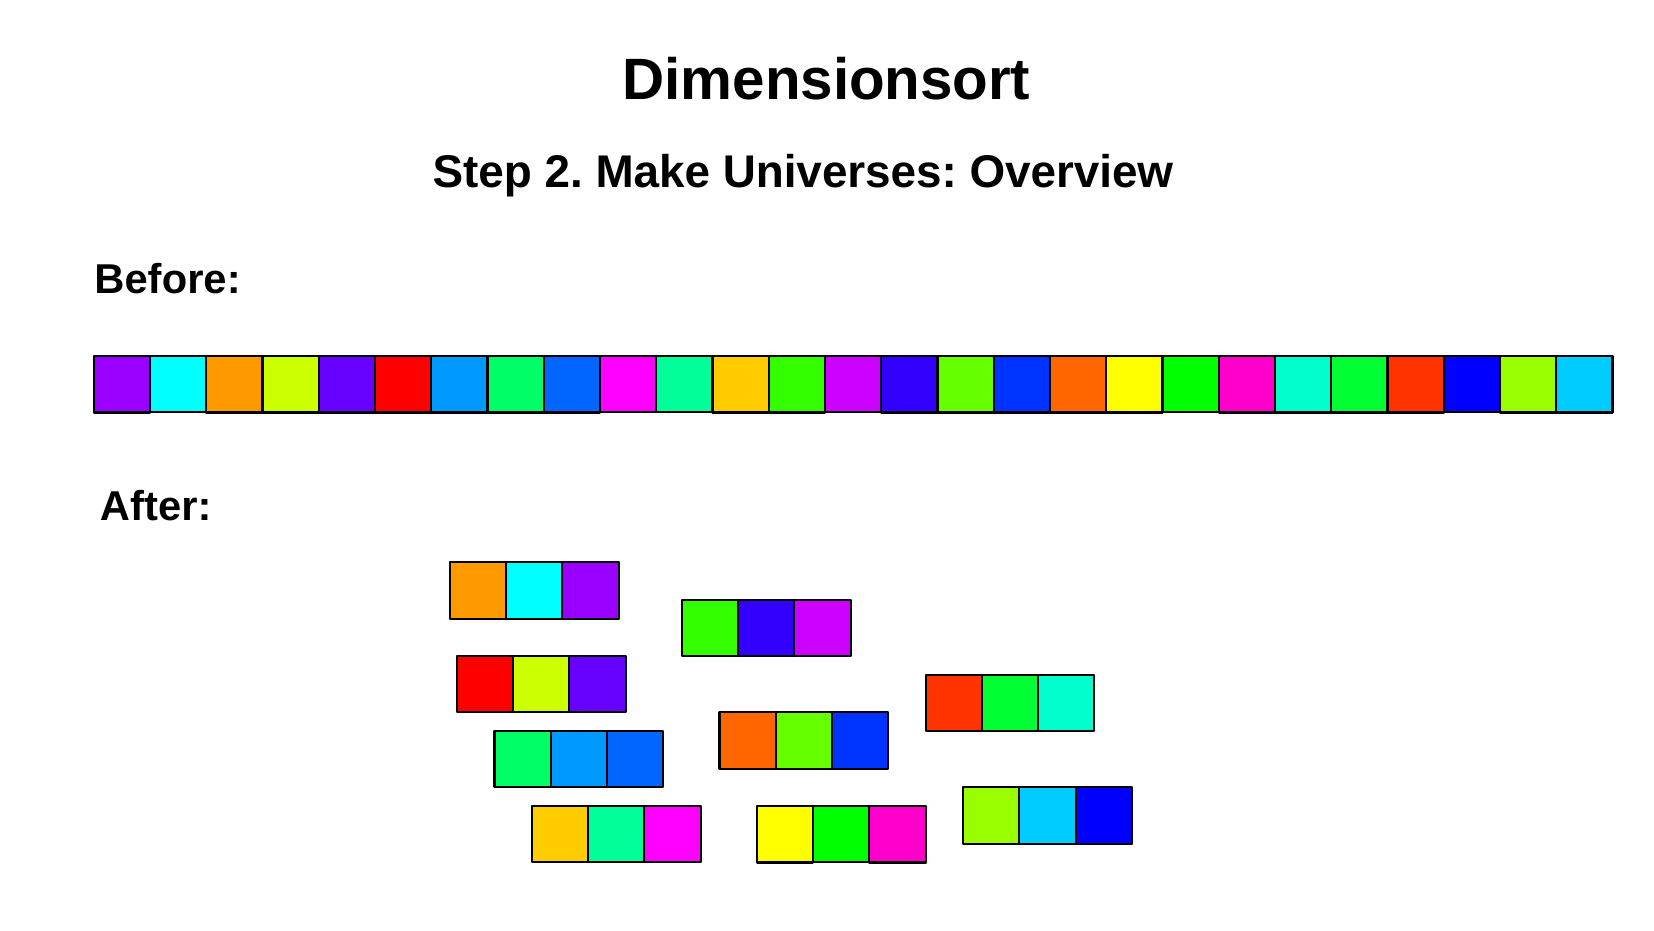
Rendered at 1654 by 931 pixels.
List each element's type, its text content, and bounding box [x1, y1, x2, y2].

text_box [450, 562, 619, 619]
text_box [681, 599, 851, 657]
text_box [93, 356, 1613, 413]
text_box Step 2. Make Universes: Overview [417, 138, 1313, 257]
text_box [925, 674, 1095, 732]
text_box After: [11, 450, 301, 563]
text_box [756, 806, 926, 863]
text_box [494, 731, 664, 788]
title Dimensionsort [82, 2, 1571, 158]
subtitle Before: [23, 222, 312, 336]
text_box [963, 787, 1132, 844]
text_box [719, 712, 889, 769]
text_box [531, 806, 701, 863]
text_box [456, 656, 626, 713]
